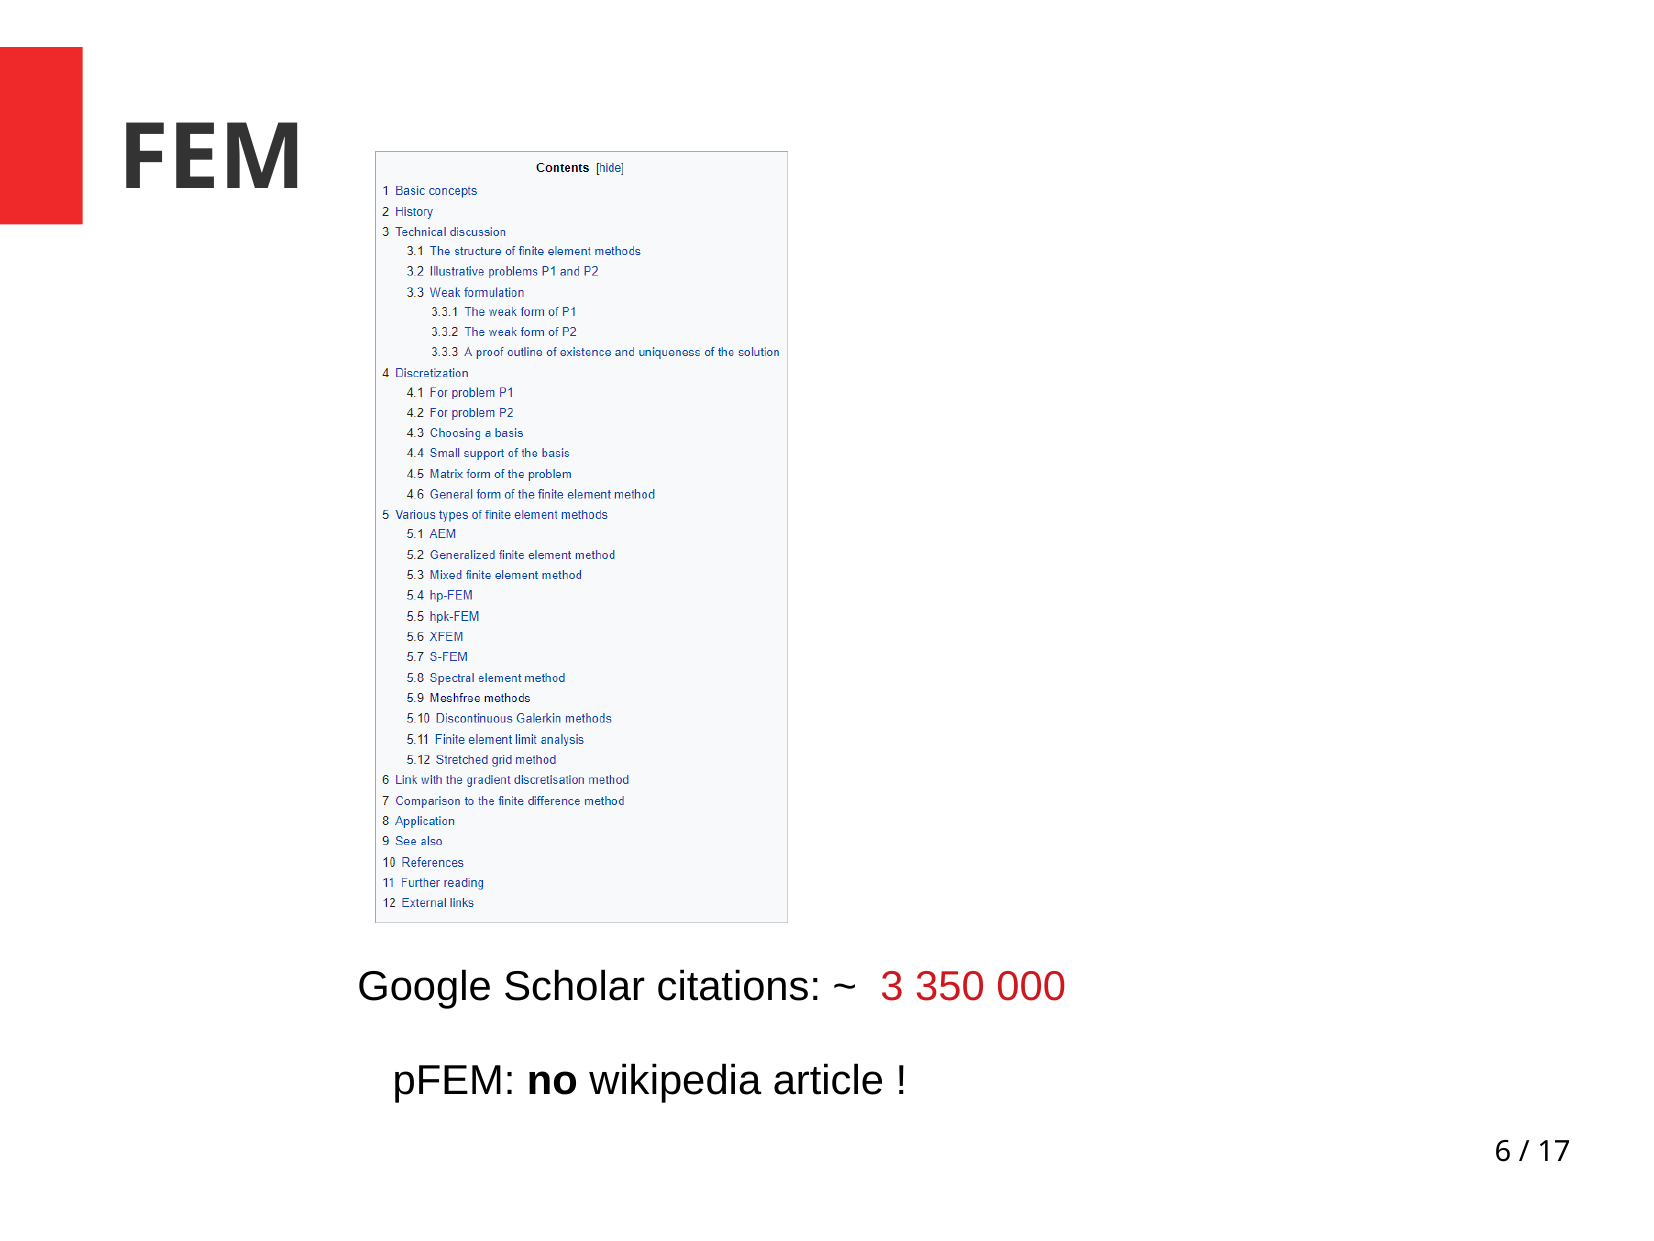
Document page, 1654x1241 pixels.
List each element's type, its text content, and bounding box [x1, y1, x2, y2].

text_box pFEM: no wikipedia article ! [377, 1049, 1170, 1158]
title FEM [118, 49, 1571, 257]
picture [358, 142, 821, 934]
text_box Google Scholar citations: ~ 3 350 000 [342, 955, 1134, 1064]
